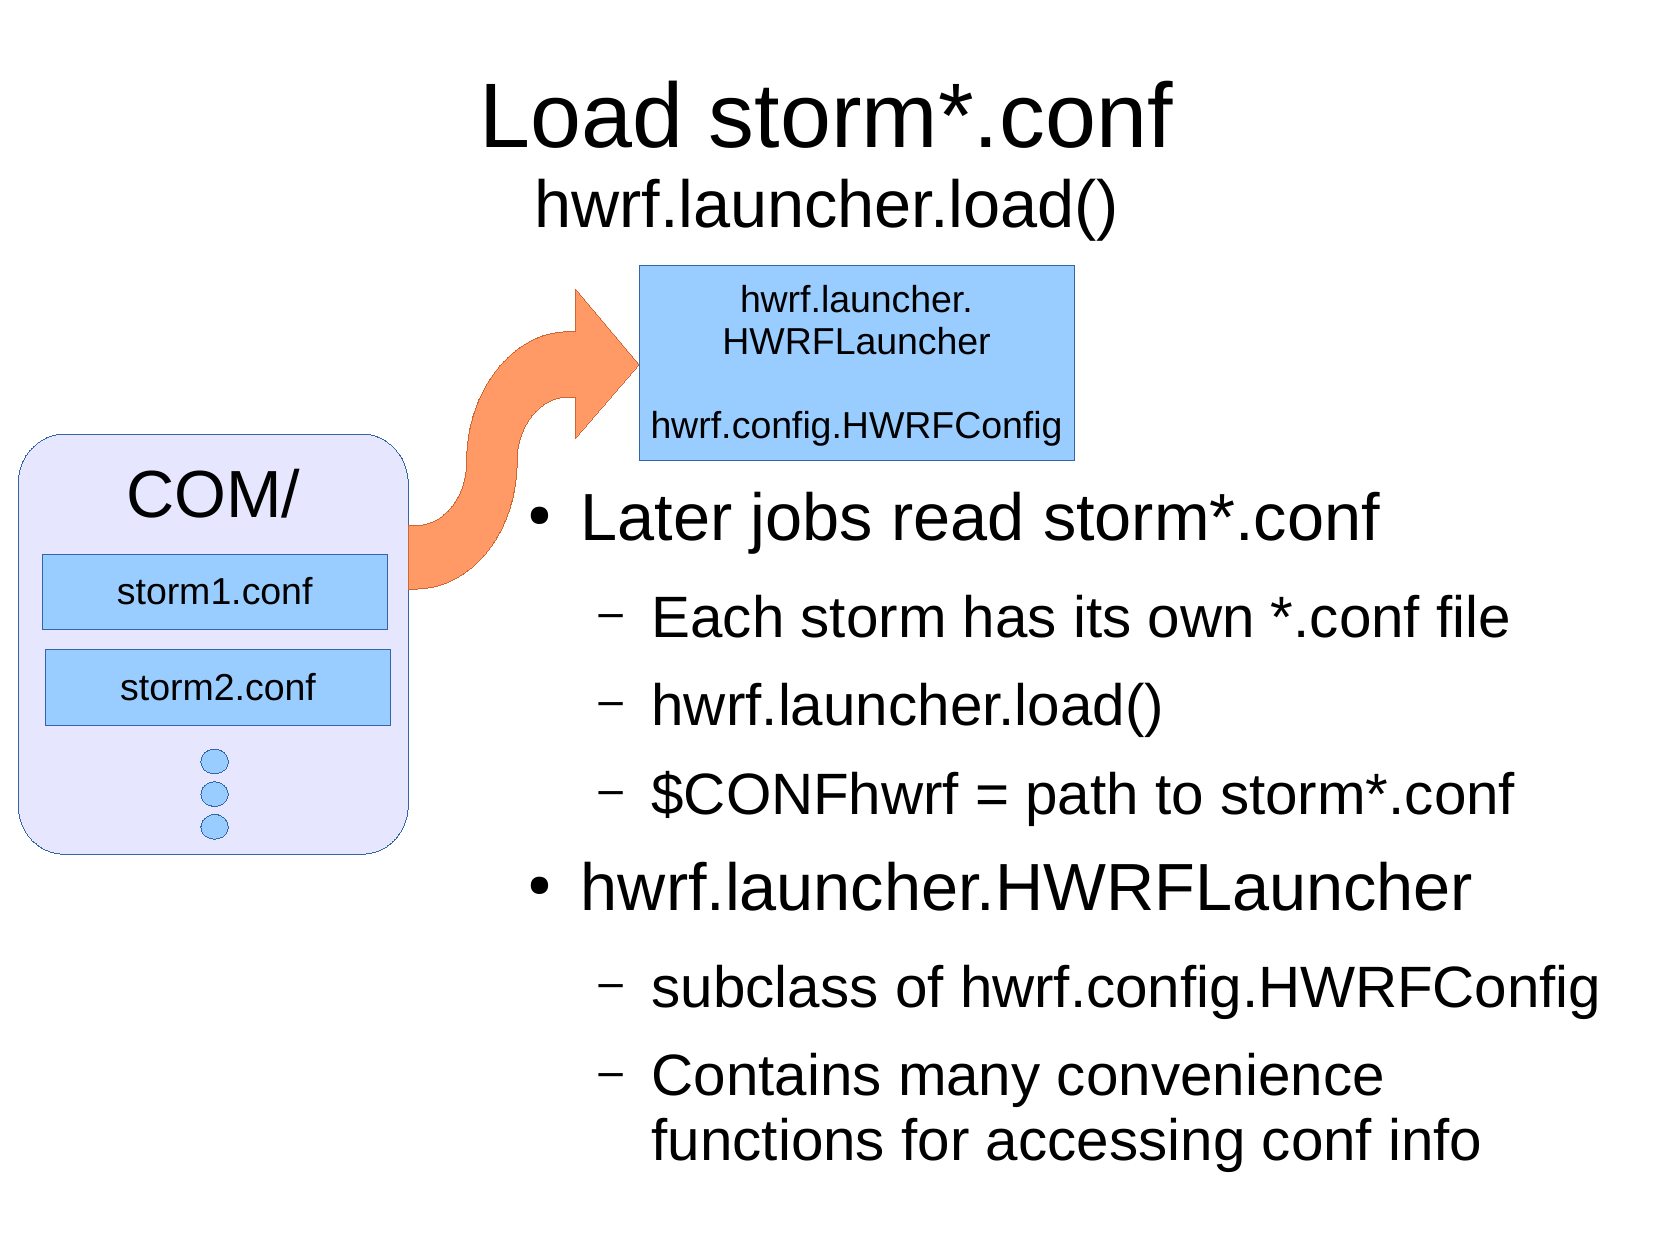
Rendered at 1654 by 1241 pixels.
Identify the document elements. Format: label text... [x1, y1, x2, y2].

text_box [200, 814, 229, 840]
text_box COM/ [18, 434, 409, 855]
title Load storm*.conf hwrf.launcher.load() [82, 49, 1571, 257]
text_box [408, 289, 639, 590]
text_box hwrf.launcher. HWRFLauncher hwrf.config.HWRFConfig [639, 265, 1075, 461]
text_box storm2.conf [45, 649, 391, 726]
text_box [200, 781, 229, 807]
list Later jobs read storm*.conf Each storm has its own *.conf file hwrf.launcher.load() $CONFhwrf = path to storm*.conf hwrf.launcher.HWRFLauncher subclass of hwrf.config.HWRFConfig Contains many convenience functions for accessing conf info [510, 480, 1624, 1201]
text_box storm1.conf [42, 554, 388, 630]
text_box [200, 749, 229, 774]
